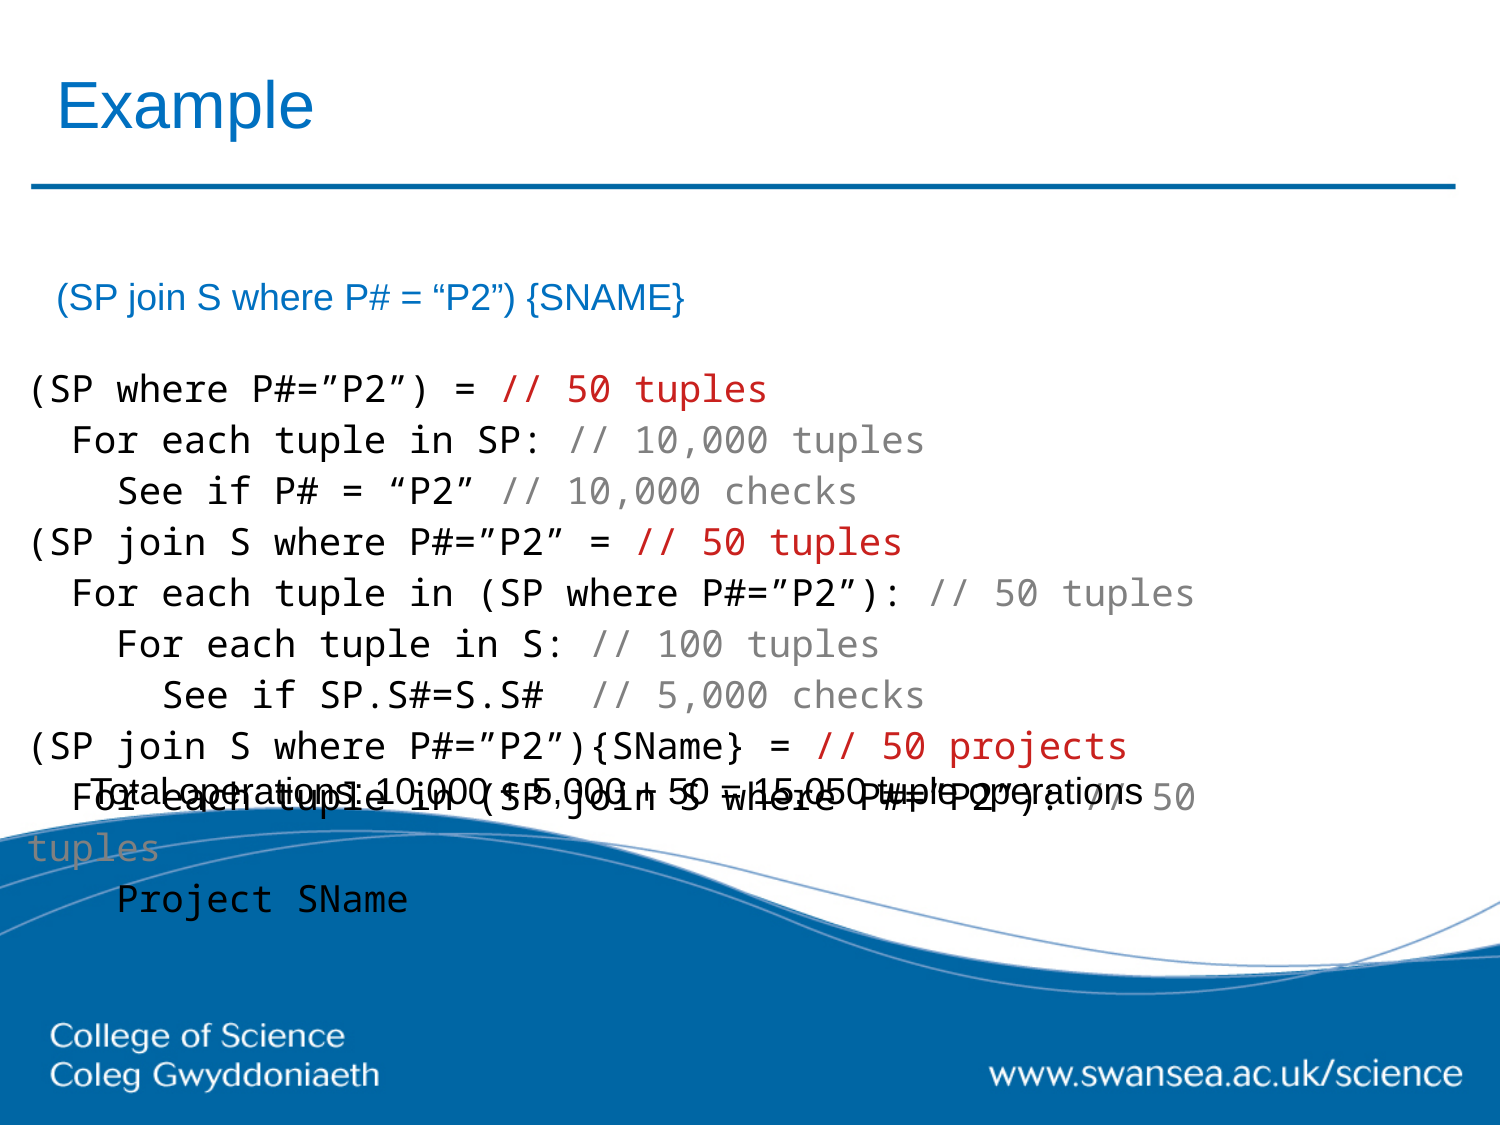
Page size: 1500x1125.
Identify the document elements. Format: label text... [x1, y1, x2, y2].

text_box Total operations: 10,000 + 5,000 + 50 = 15,050 tuple operations [75, 762, 1159, 820]
text_box (SP where P#=”P2”) = // 50 tuples For each tuple in SP: // 10,000 tuples See if P# = “P2” // 10,000 checks (SP join S where P#=”P2” = // 50 tuples For each tuple in (SP where P#=”P2”): // 50 tuples For each tuple in S: // 100 tuples See if SP.S#=S.S# // 5,000 checks (SP join S where P#=”P2”){SName} = // 50 projects For each tuple in (SP join S where P#=”P2”): // 50 tuples Project SName [11, 355, 1306, 928]
text_box (SP join S where P# = “P2”) {SNAME} [41, 265, 1164, 326]
picture [0, 0, 1500, 1125]
text_box Example [41, 54, 1164, 150]
